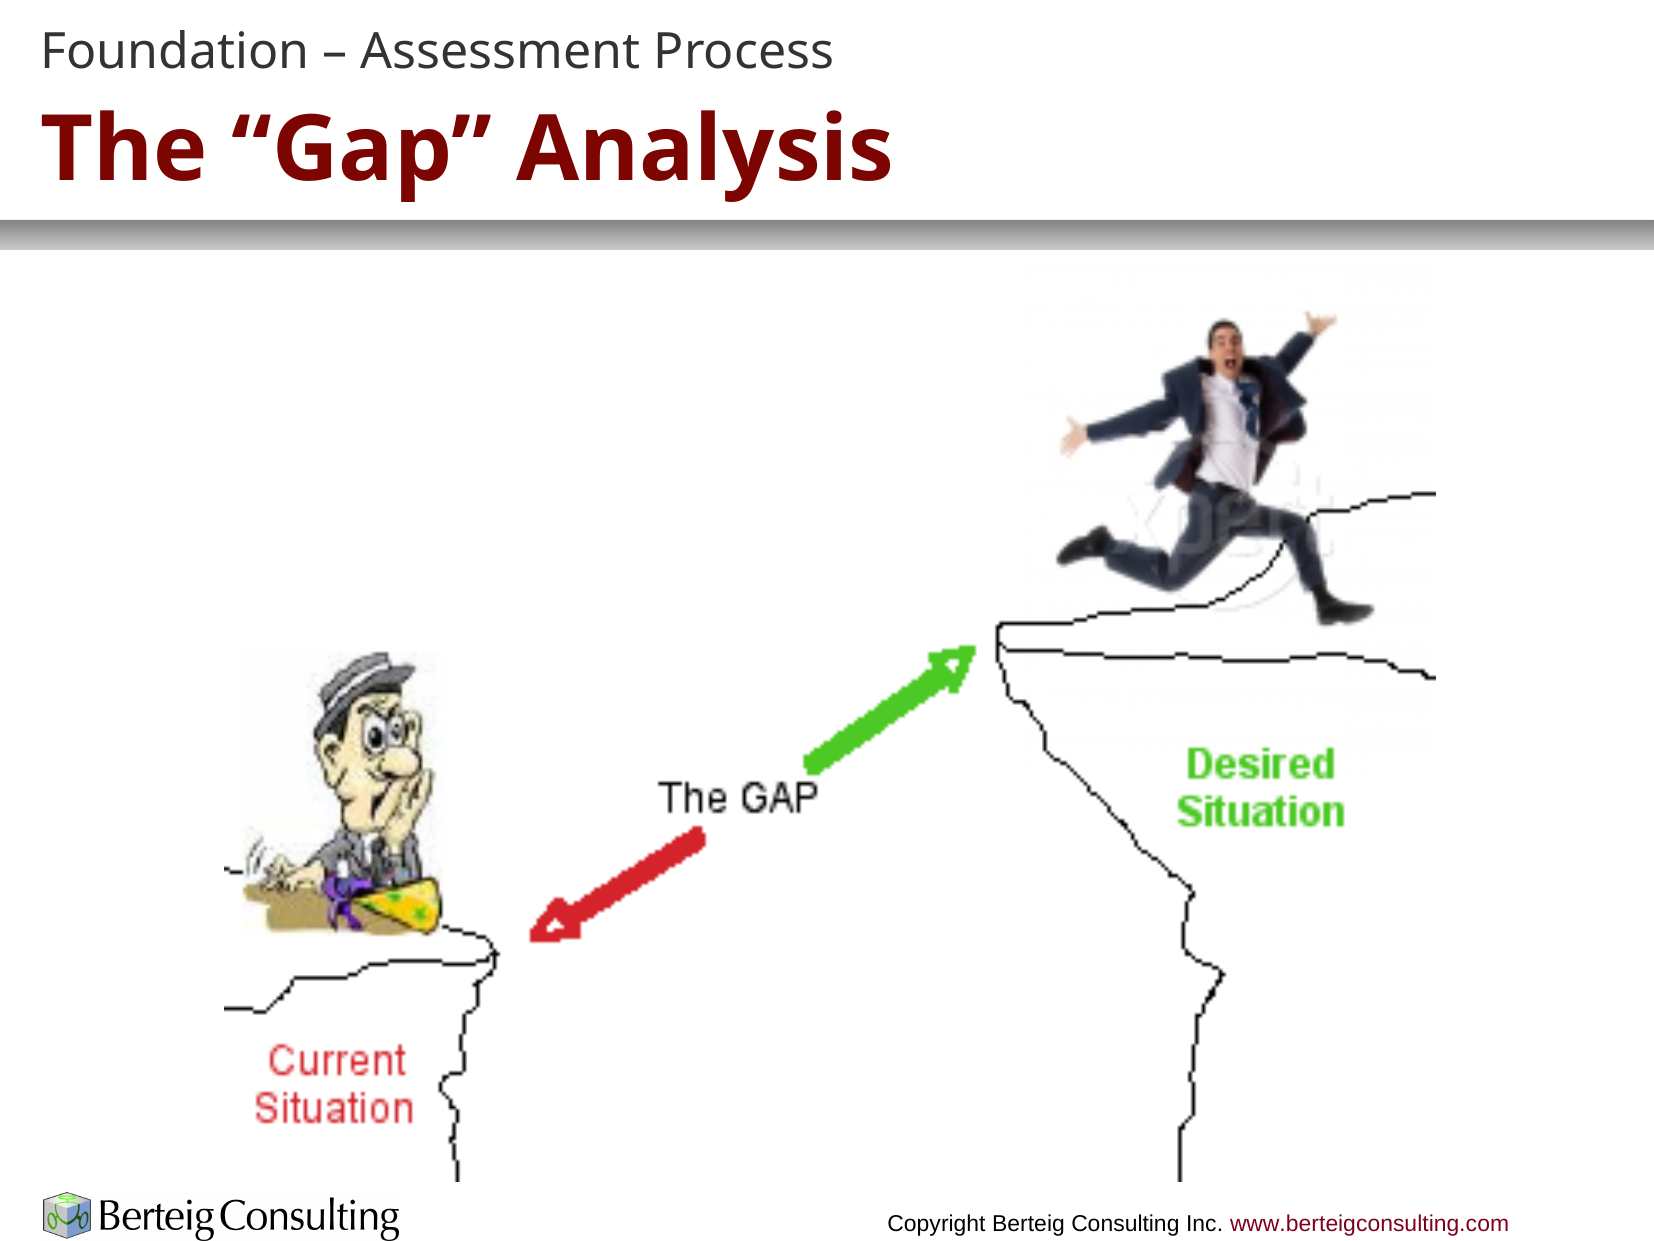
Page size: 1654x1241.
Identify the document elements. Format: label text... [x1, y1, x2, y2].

text_box Copyright Berteig Consulting Inc. www.berteigconsulting.com [887, 1211, 1654, 1237]
title Foundation – Assessment Process The “Gap” Analysis [40, 0, 1654, 226]
picture [224, 265, 1436, 1182]
picture [43, 1192, 399, 1241]
text_box [0, 219, 1654, 250]
